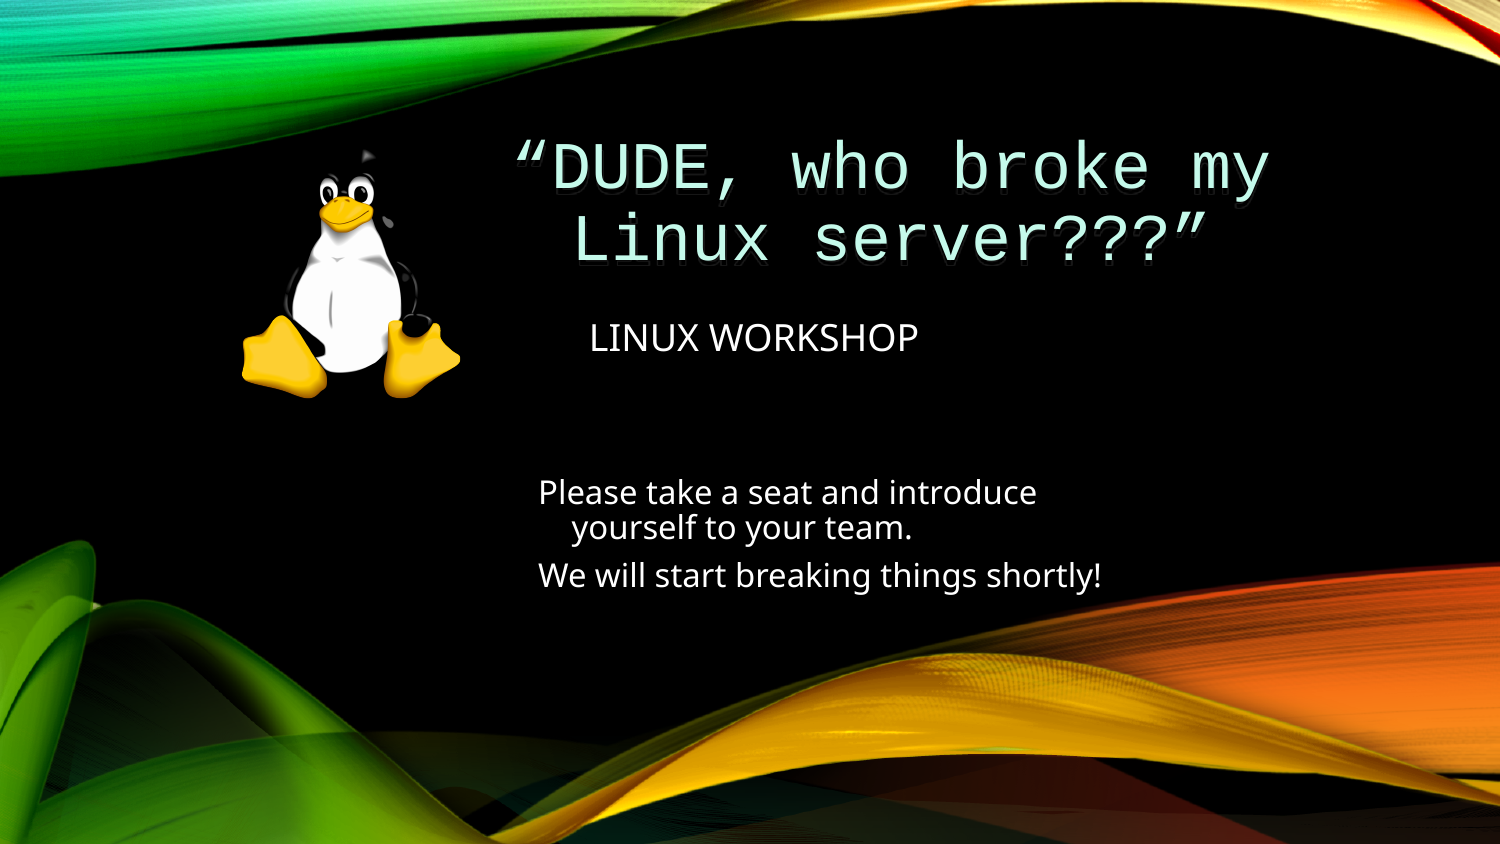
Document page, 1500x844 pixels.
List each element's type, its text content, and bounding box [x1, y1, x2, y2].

text_box “DUDE, who broke my Linux server???” [460, 131, 1324, 288]
picture [226, 141, 461, 417]
subtitle Please take a seat and introduce yourself to your team. We will start breaking things shortly! [523, 468, 1183, 612]
title Linux Workshop [573, 297, 958, 368]
